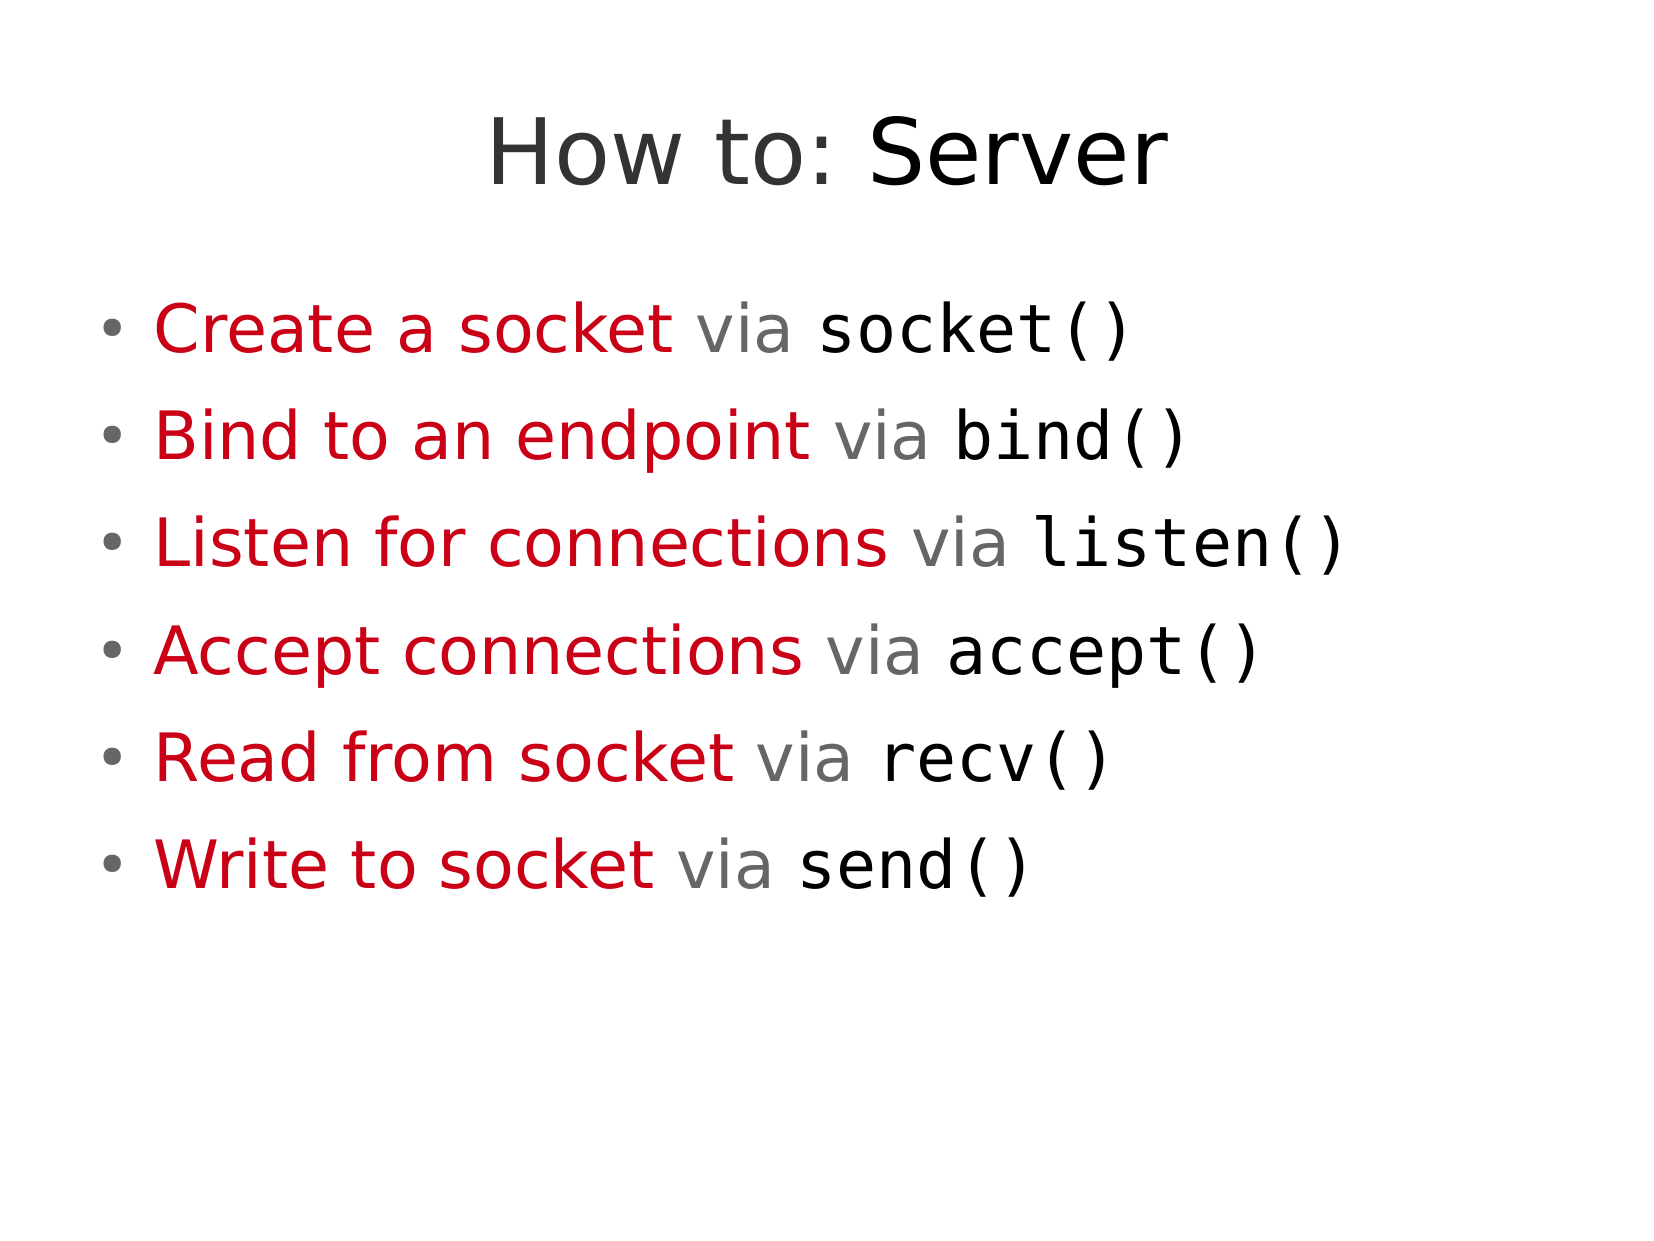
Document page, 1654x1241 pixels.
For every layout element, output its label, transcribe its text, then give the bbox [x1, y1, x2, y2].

list Create a socket via socket() Bind to an endpoint via bind() Listen for connections via listen() Accept connections via accept() Read from socket via recv() Write to socket via send() [82, 290, 1571, 1109]
title How to: Server [82, 49, 1571, 257]
